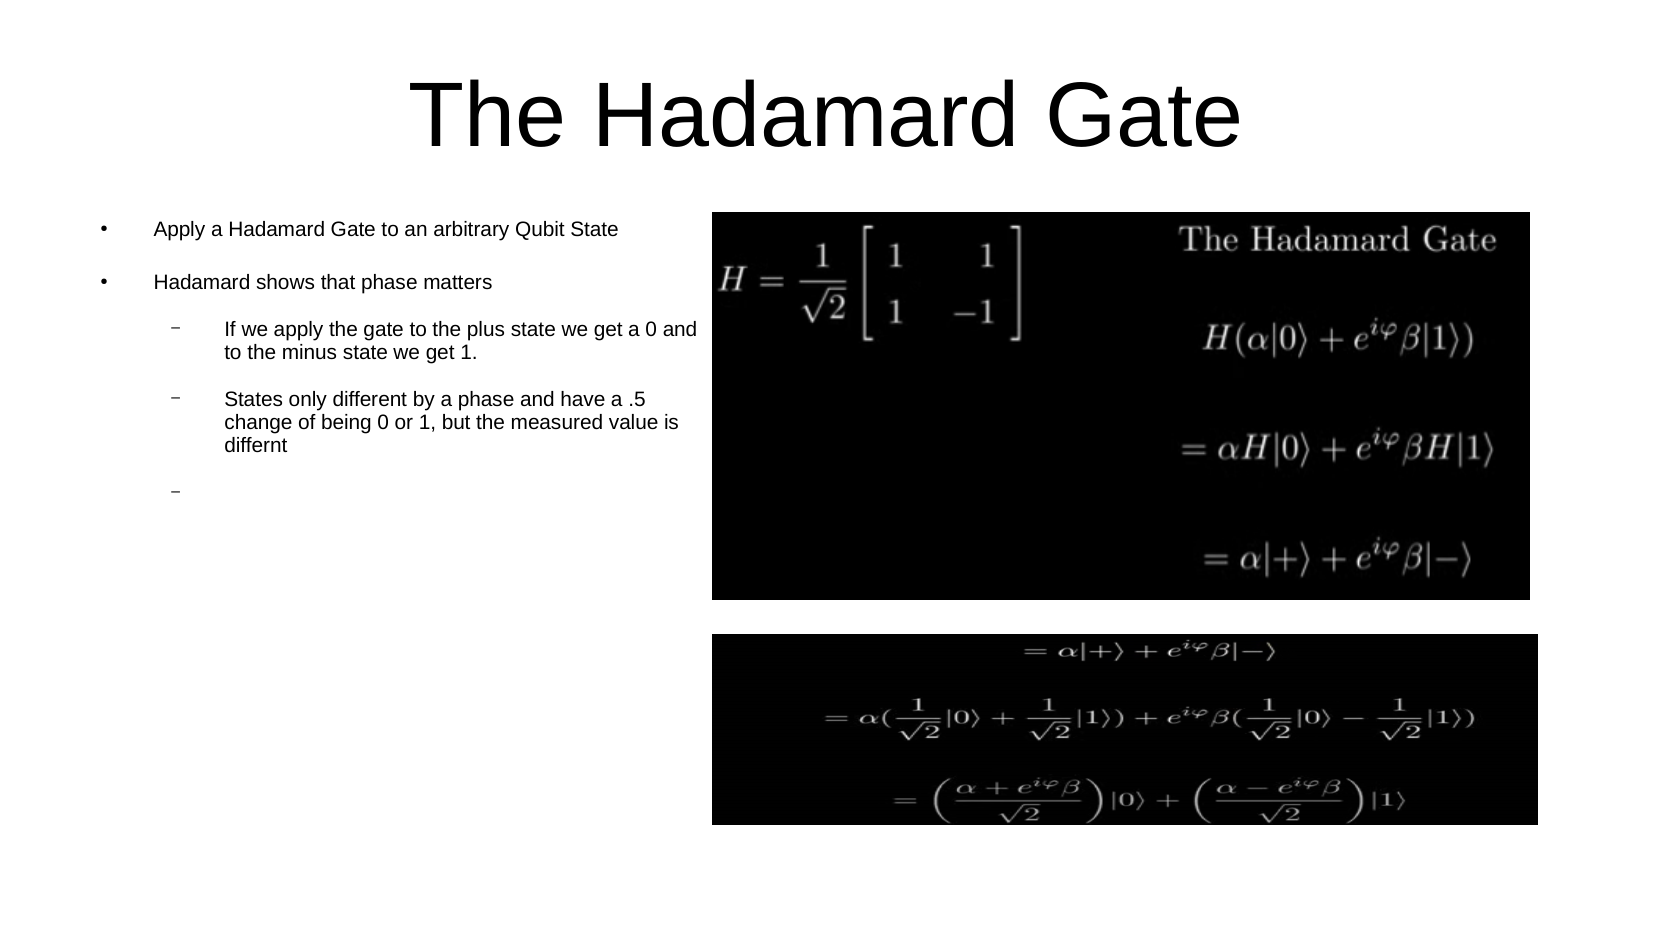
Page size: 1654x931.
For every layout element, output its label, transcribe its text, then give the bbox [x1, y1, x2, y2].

picture [712, 634, 1538, 826]
list Apply a Hadamard Gate to an arbitrary Qubit State Hadamard shows that phase matters If we apply the gate to the plus state we get a 0 and to the minus state we get 1. States only different by a phase and have a .5 change of being 0 or 1, but the measured value is differnt [82, 217, 1571, 758]
picture [712, 212, 1530, 601]
title The Hadamard Gate [82, 37, 1571, 193]
